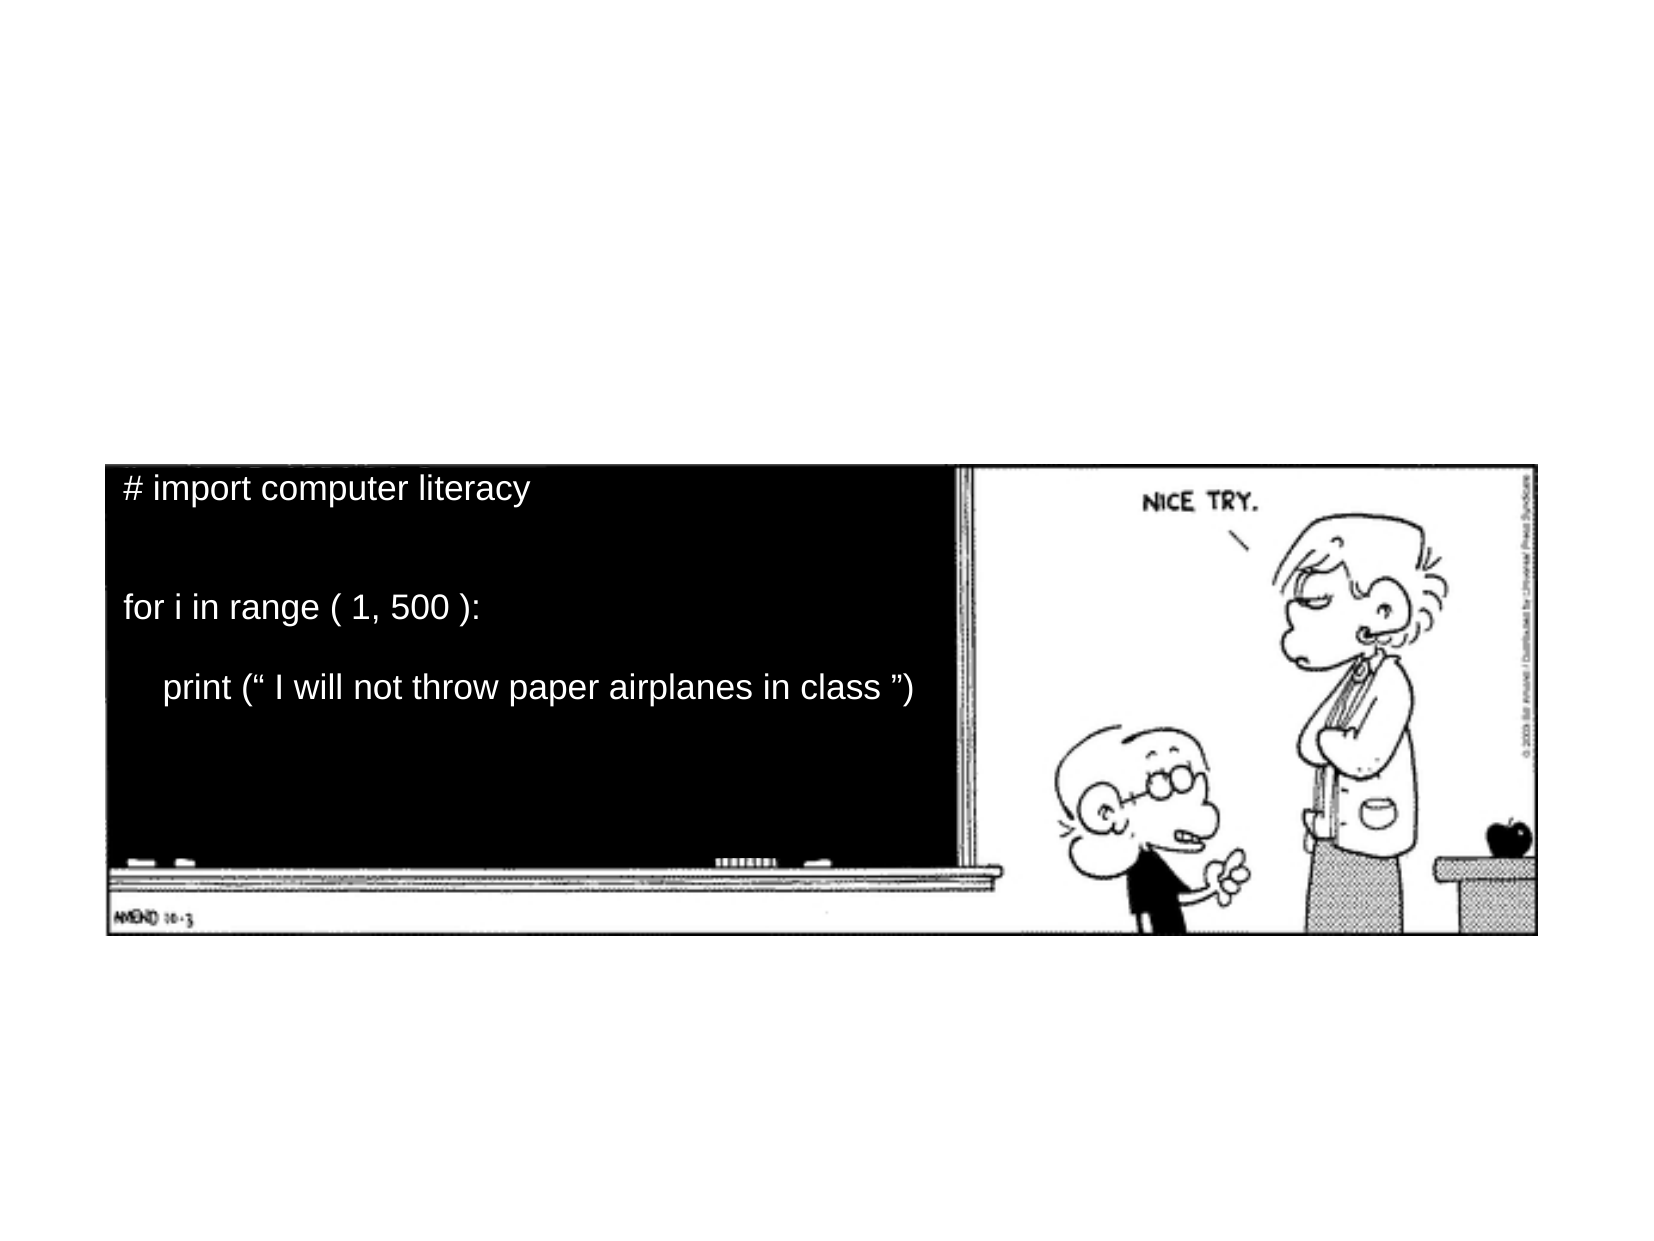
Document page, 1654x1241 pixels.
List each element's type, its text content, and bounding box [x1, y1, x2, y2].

picture [105, 464, 1538, 936]
subtitle # import computer literacy for i in range ( 1, 500 ): print (“ I will not throw paper airplanes in class ”) [113, 468, 954, 859]
